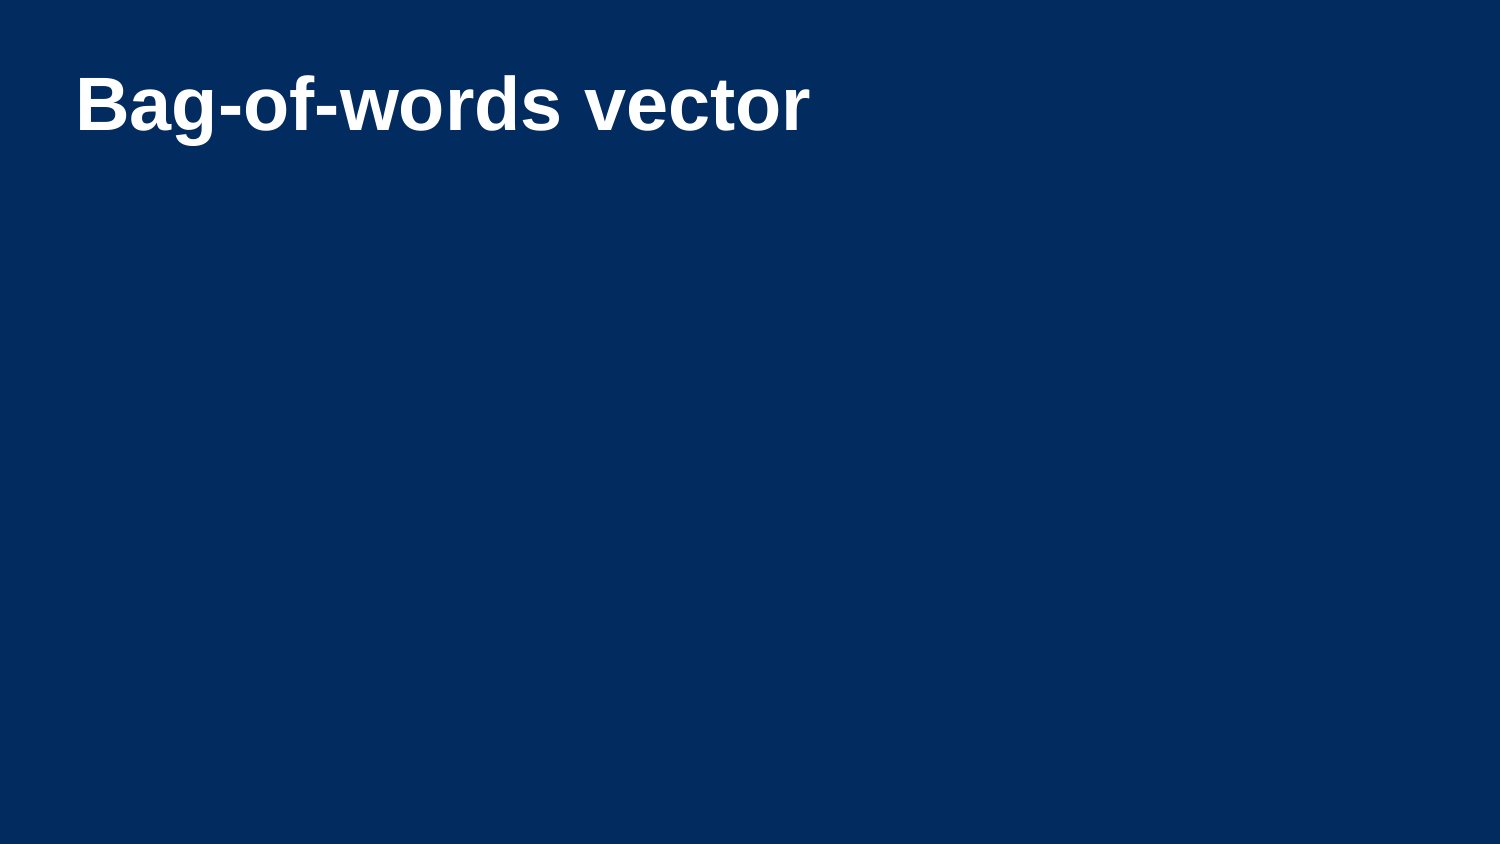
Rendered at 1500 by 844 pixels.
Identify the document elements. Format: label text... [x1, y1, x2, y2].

title Bag-of-words vector [74, 33, 1425, 175]
